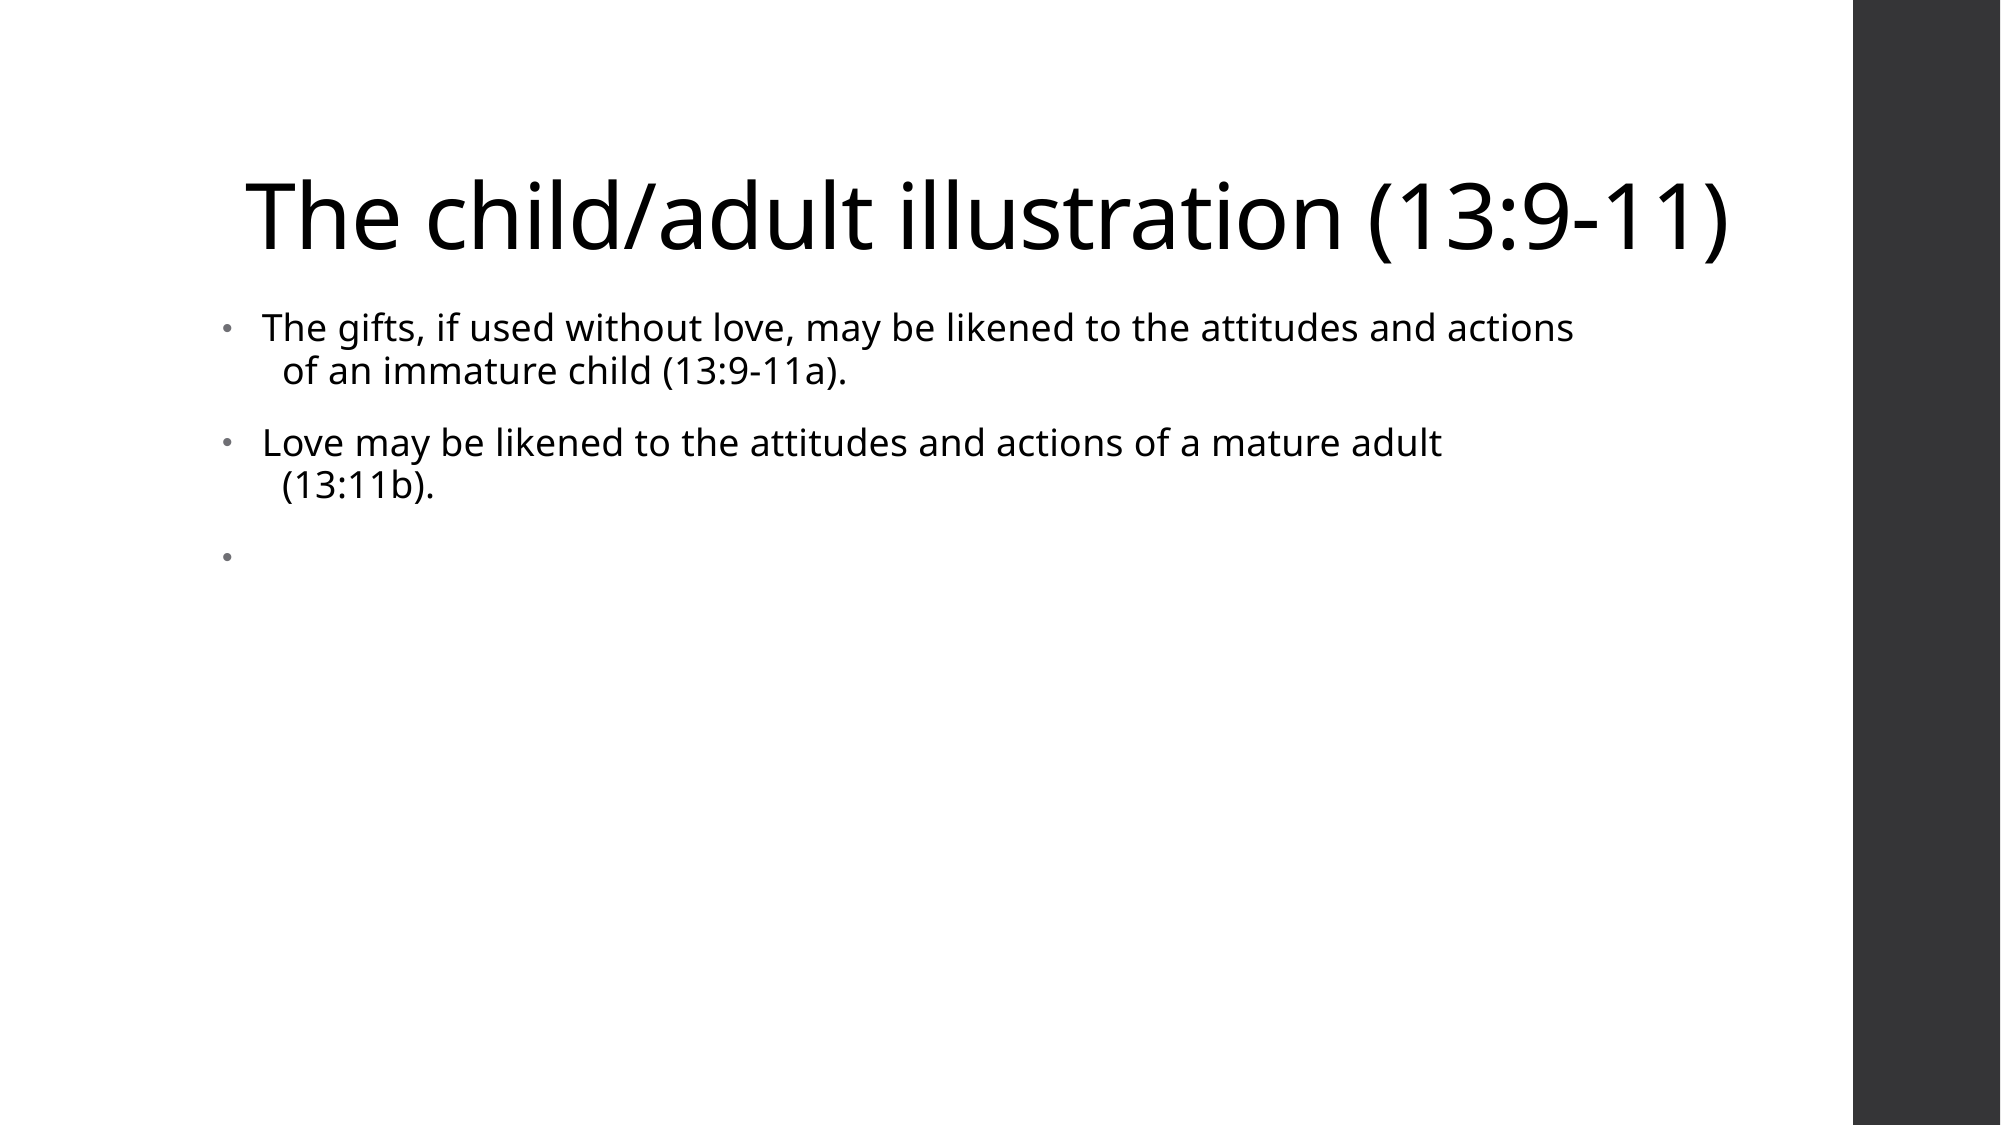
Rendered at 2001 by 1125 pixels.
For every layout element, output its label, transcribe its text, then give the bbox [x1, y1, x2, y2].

title The child/adult illustration (13:9-11) [206, 60, 1797, 278]
list The gifts, if used without love, may be likened to the attitudes and actions of an immature child (13:9-11a). Love may be likened to the attitudes and actions of a mature adult (13:11b). [206, 299, 1617, 1014]
